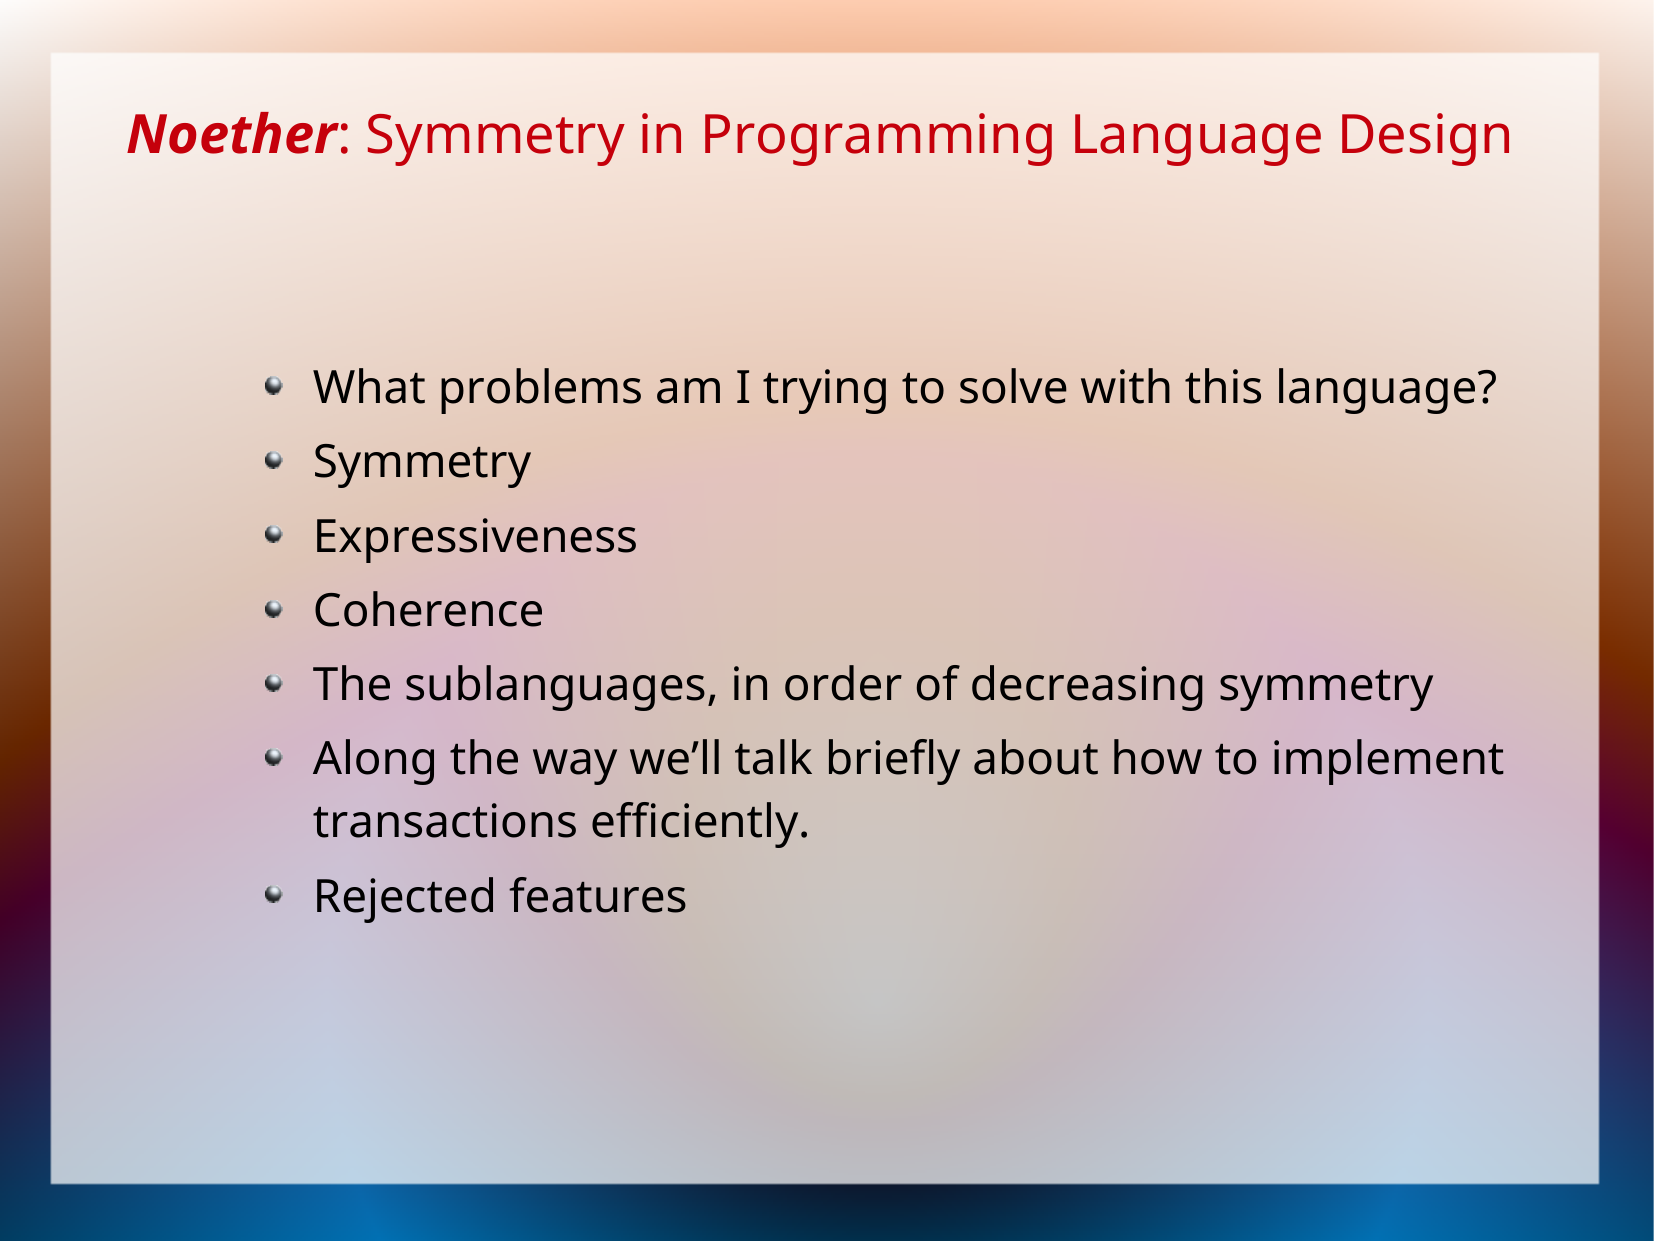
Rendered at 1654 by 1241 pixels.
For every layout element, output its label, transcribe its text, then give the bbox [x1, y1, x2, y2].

picture [0, 0, 1654, 1241]
title Noether: Symmetry in Programming Language Design [76, 59, 1565, 207]
list What problems am I trying to solve with this language? Symmetry Expressiveness Coherence The sublanguages, in order of decreasing symmetry Along the way we’ll talk briefly about how to implement transactions efficiently. Rejected features [147, 354, 1536, 1080]
